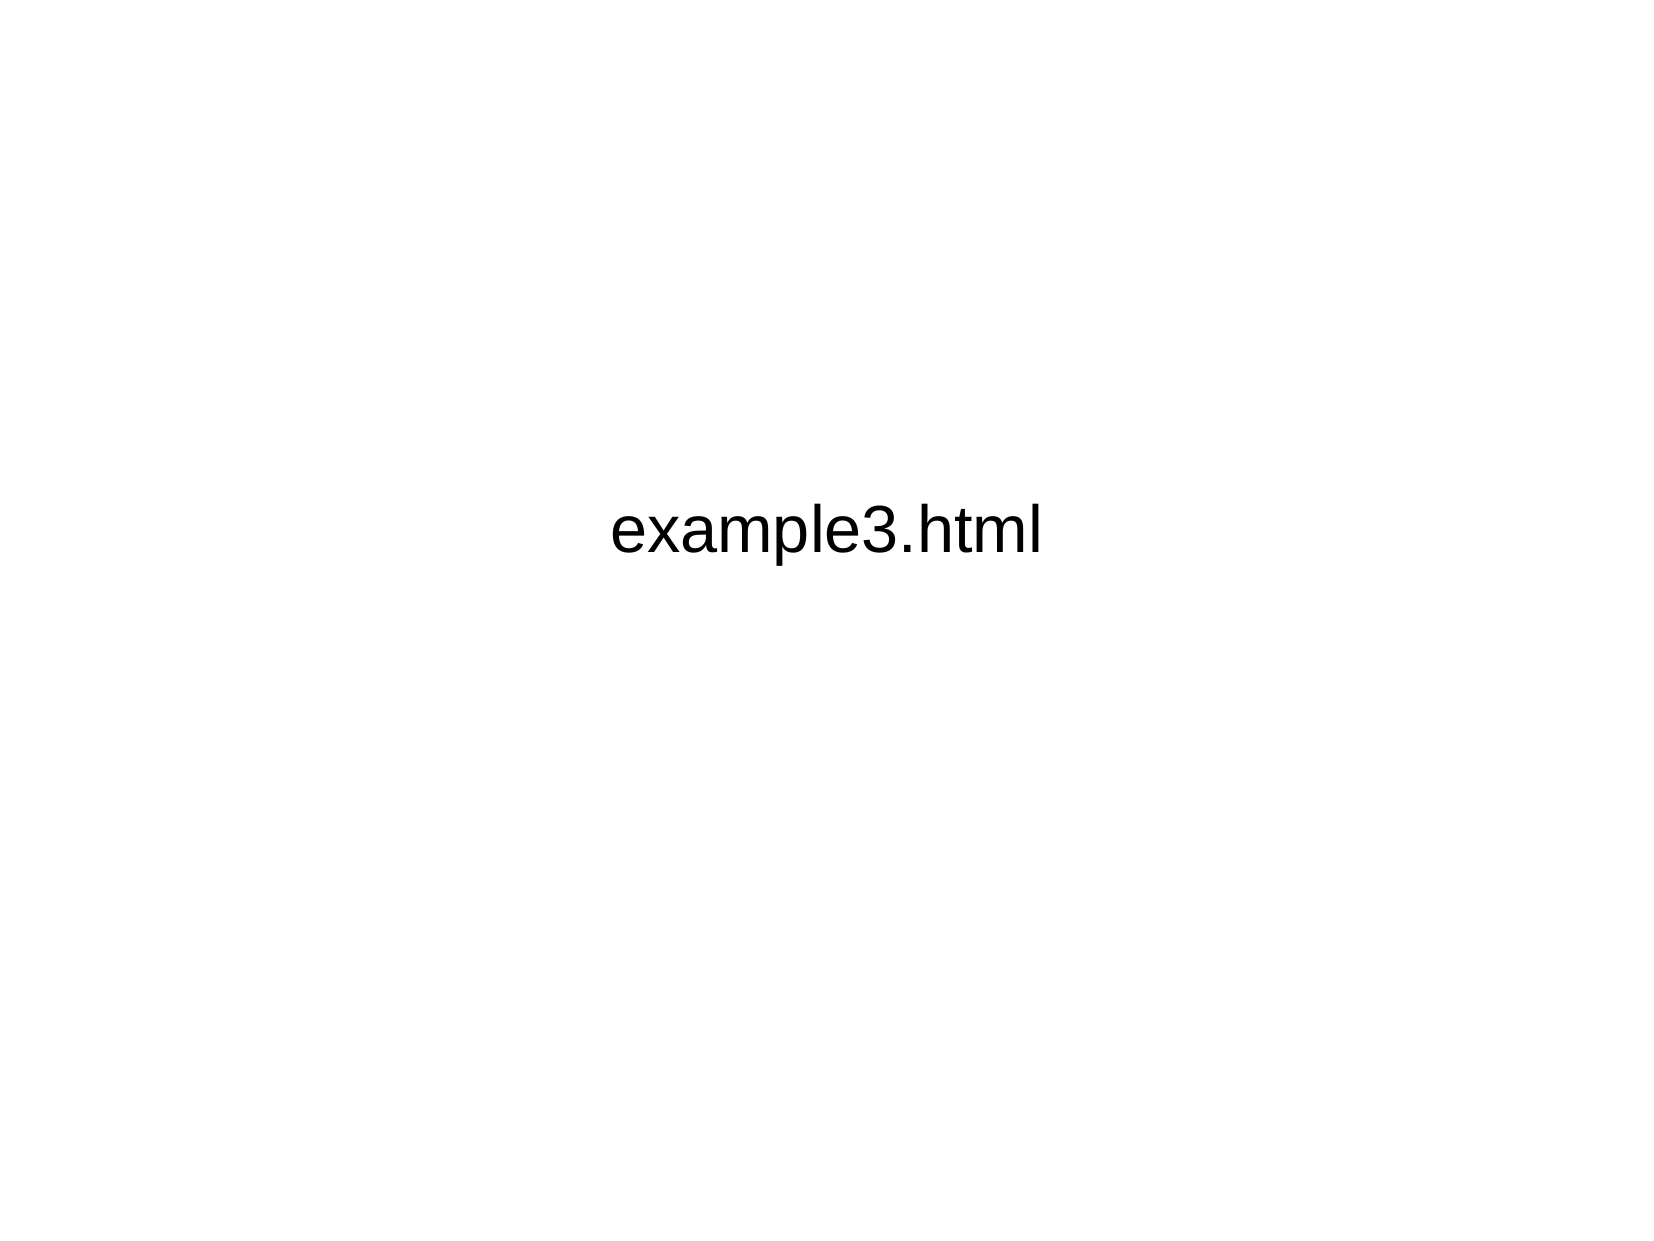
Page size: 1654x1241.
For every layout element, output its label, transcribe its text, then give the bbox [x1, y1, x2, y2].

subtitle example3.html [82, 49, 1571, 1010]
